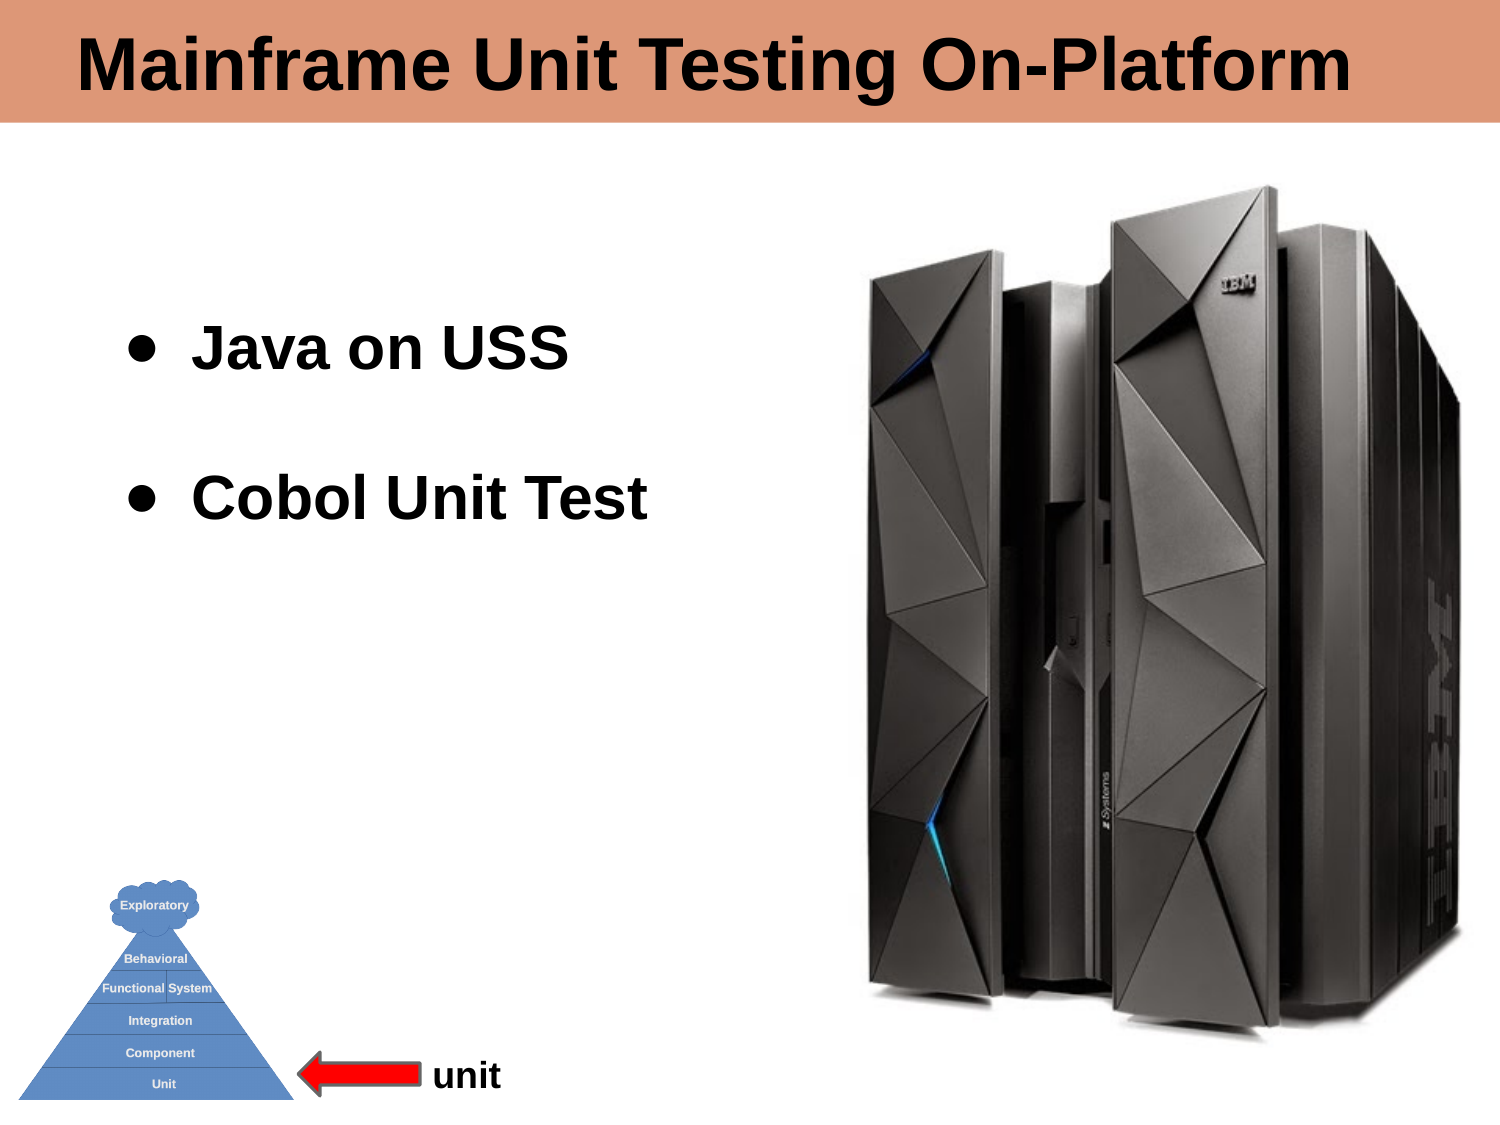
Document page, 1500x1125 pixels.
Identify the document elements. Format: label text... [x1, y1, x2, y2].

picture [18, 880, 294, 1100]
picture [848, 171, 1477, 1054]
text_box [297, 1052, 417, 1096]
text_box Mainframe Unit Testing On-Platform [0, 0, 1500, 123]
text_box unit [417, 1035, 552, 1103]
text_box Java on USS Cobol Unit Test [101, 292, 822, 580]
